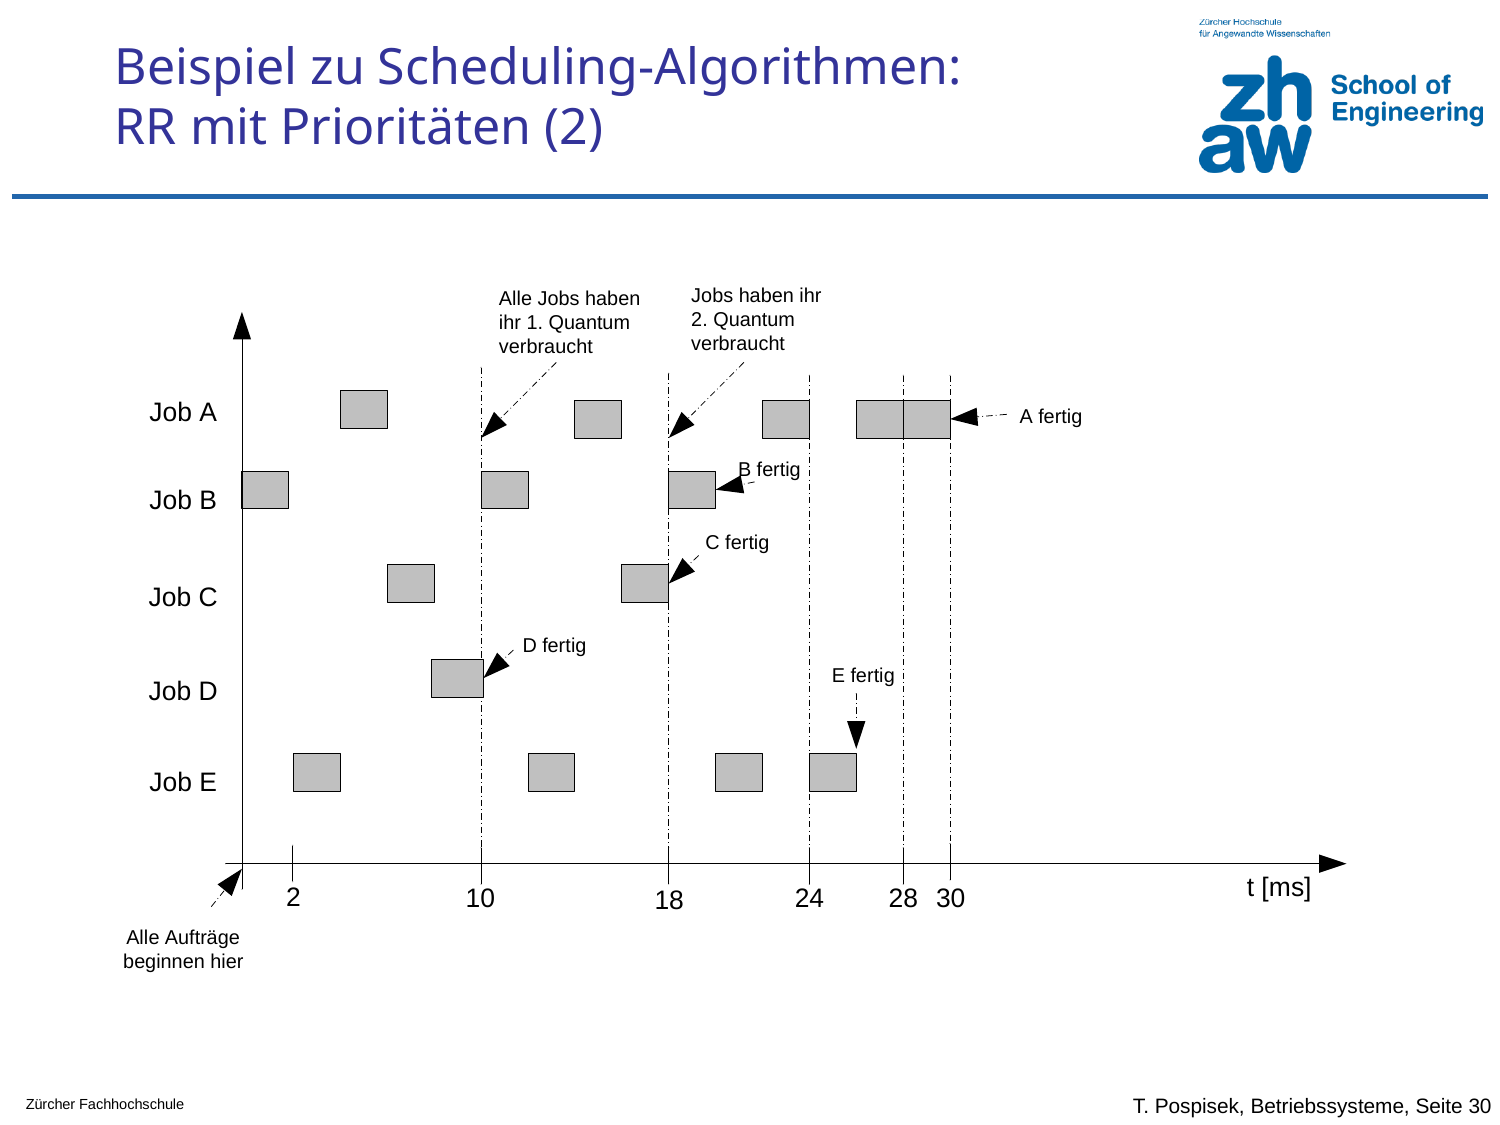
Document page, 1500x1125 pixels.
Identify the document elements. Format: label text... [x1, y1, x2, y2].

picture [1199, 19, 1483, 173]
title Beispiel zu Scheduling-Algorithmen: RR mit Prioritäten (2) [99, 50, 1379, 163]
picture [102, 279, 1380, 984]
